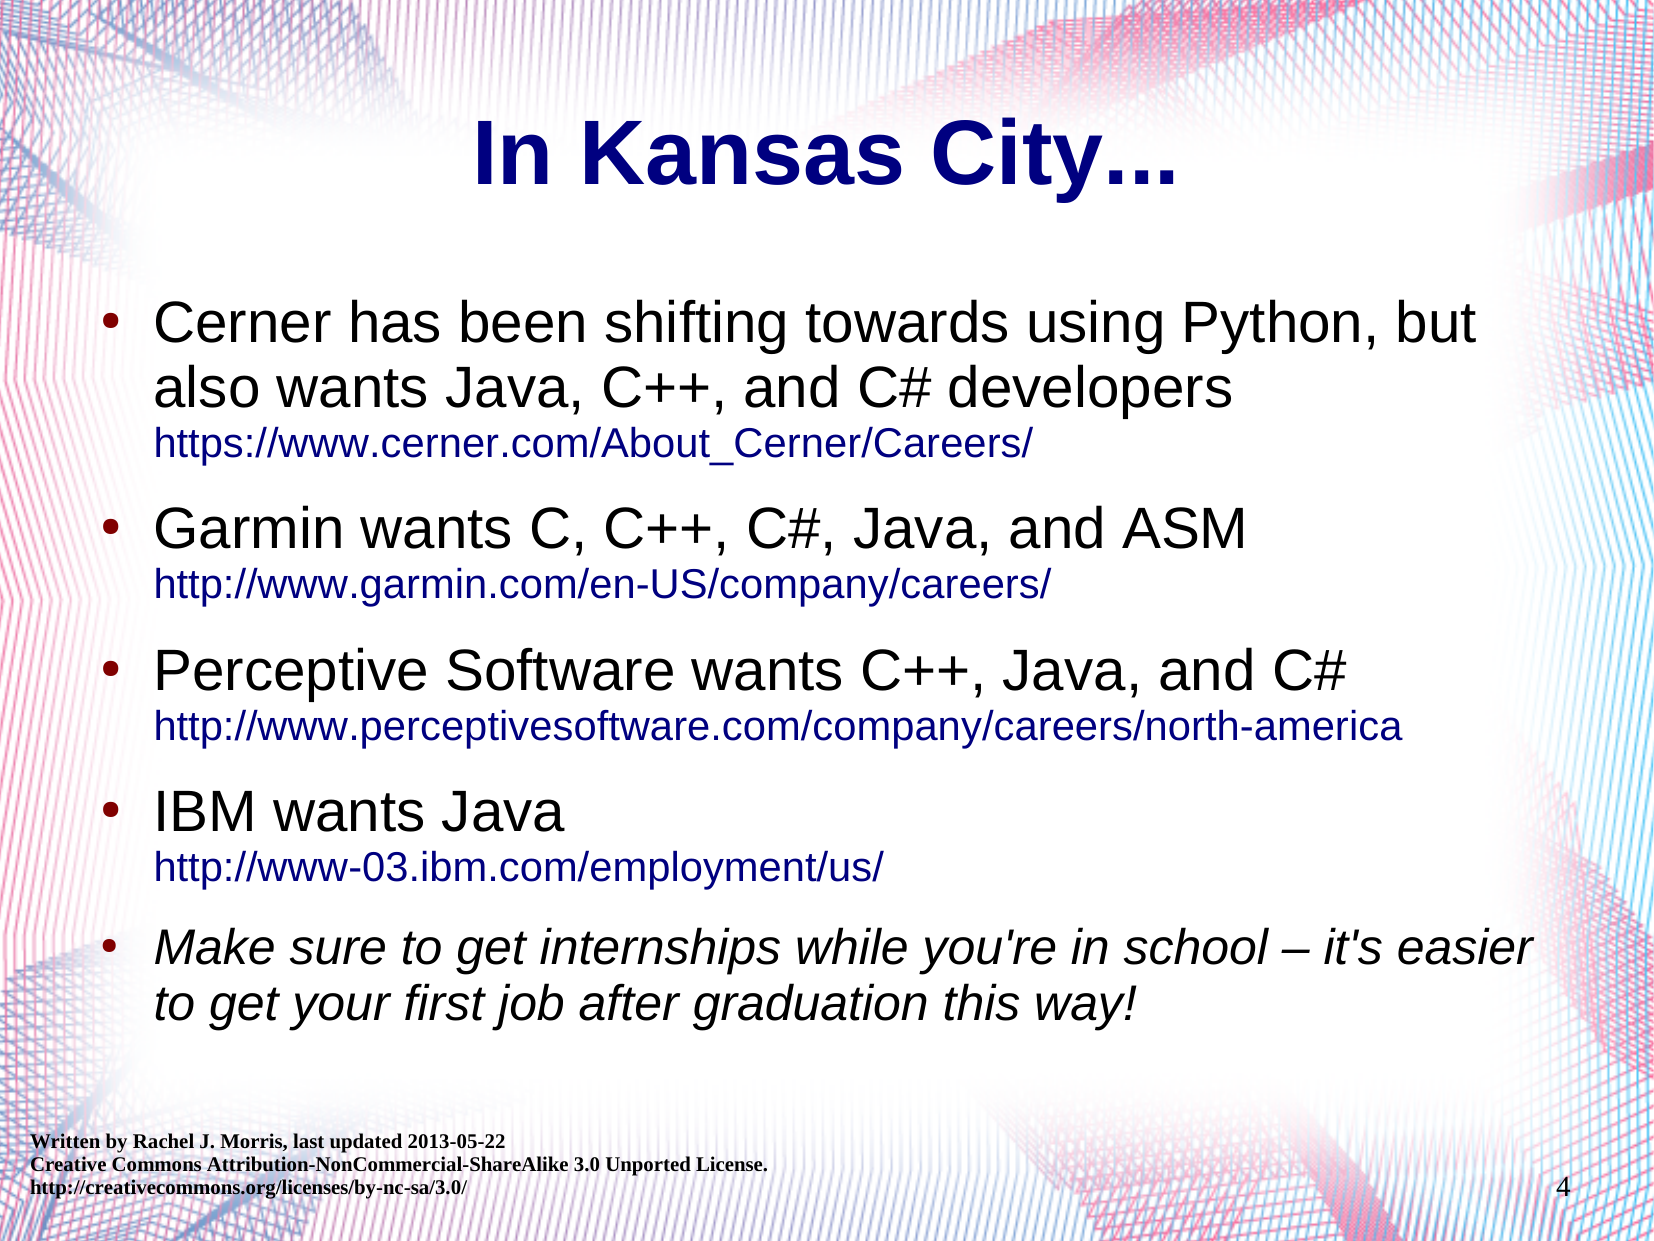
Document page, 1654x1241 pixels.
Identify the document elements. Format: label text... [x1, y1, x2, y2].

picture [0, 0, 1654, 1241]
title In Kansas City... [82, 49, 1571, 257]
list Cerner has been shifting towards using Python, but also wants Java, C++, and C# developers https://www.cerner.com/About_Cerner/Careers/ Garmin wants C, C++, C#, Java, and ASM http://www.garmin.com/en-US/company/careers/ Perceptive Software wants C++, Java, and C# http://www.perceptivesoftware.com/company/careers/north-america IBM wants Java http://www-03.ibm.com/employment/us/ Make sure to get internships while you're in school – it's easier to get your first job after graduation this way! [82, 290, 1571, 1031]
